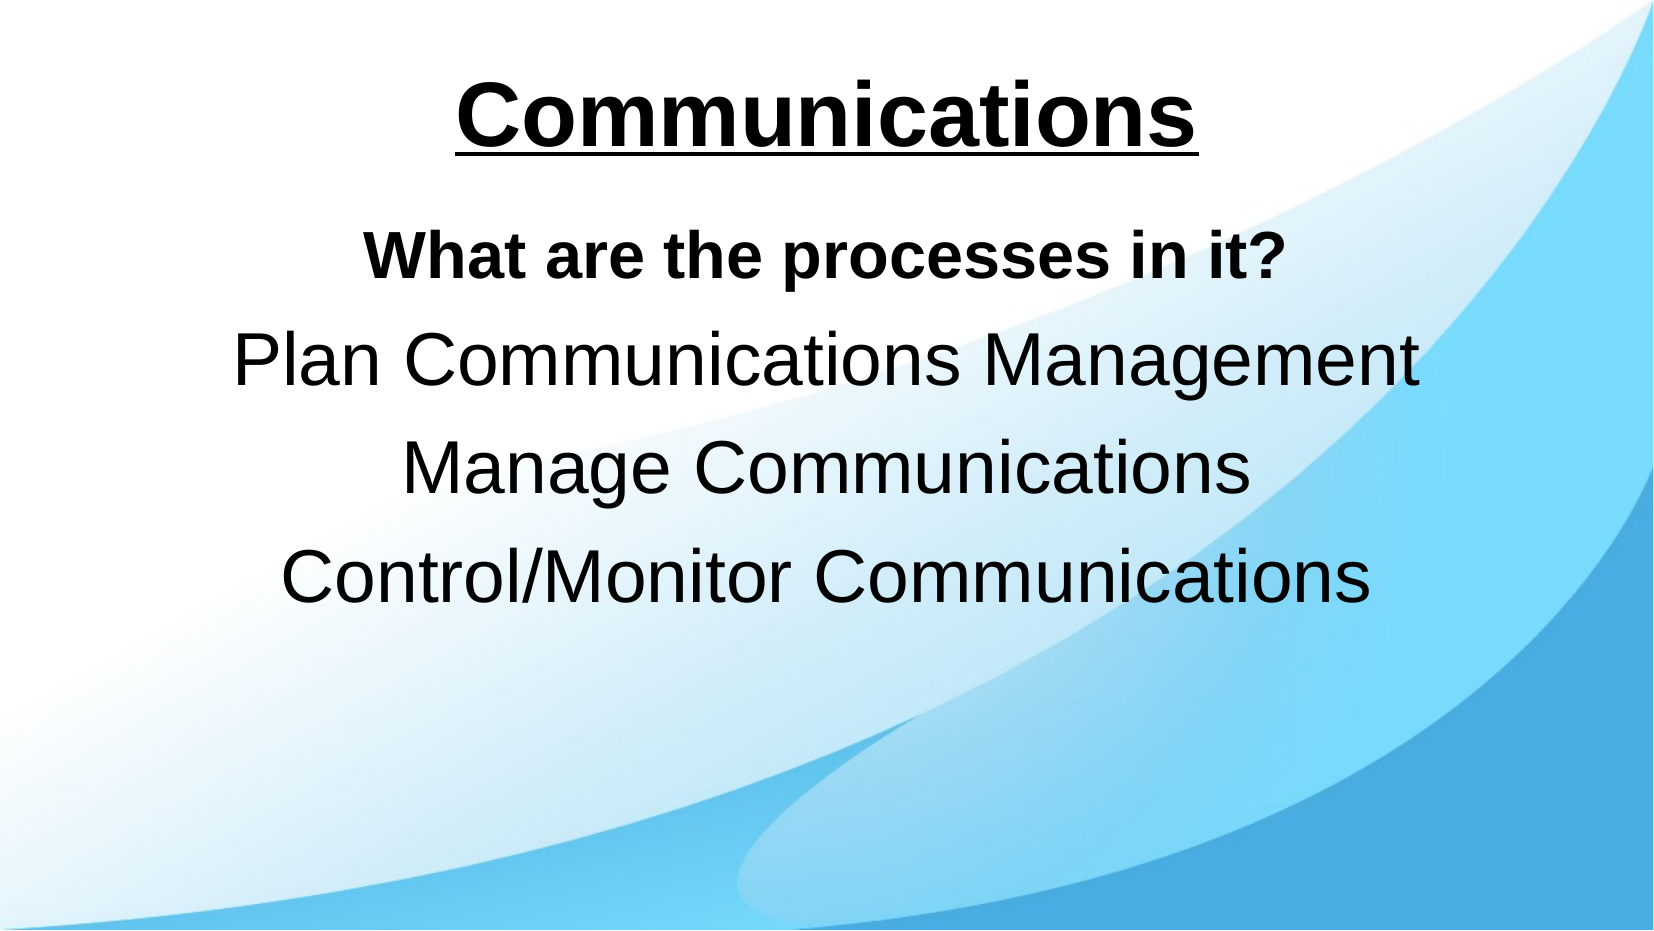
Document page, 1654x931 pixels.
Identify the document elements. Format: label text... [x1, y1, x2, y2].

title Communications [82, 37, 1571, 193]
subtitle What are the processes in it? Plan Communications Management Manage Communications Control/Monitor Communications [82, 217, 1571, 889]
picture [0, 0, 1654, 931]
